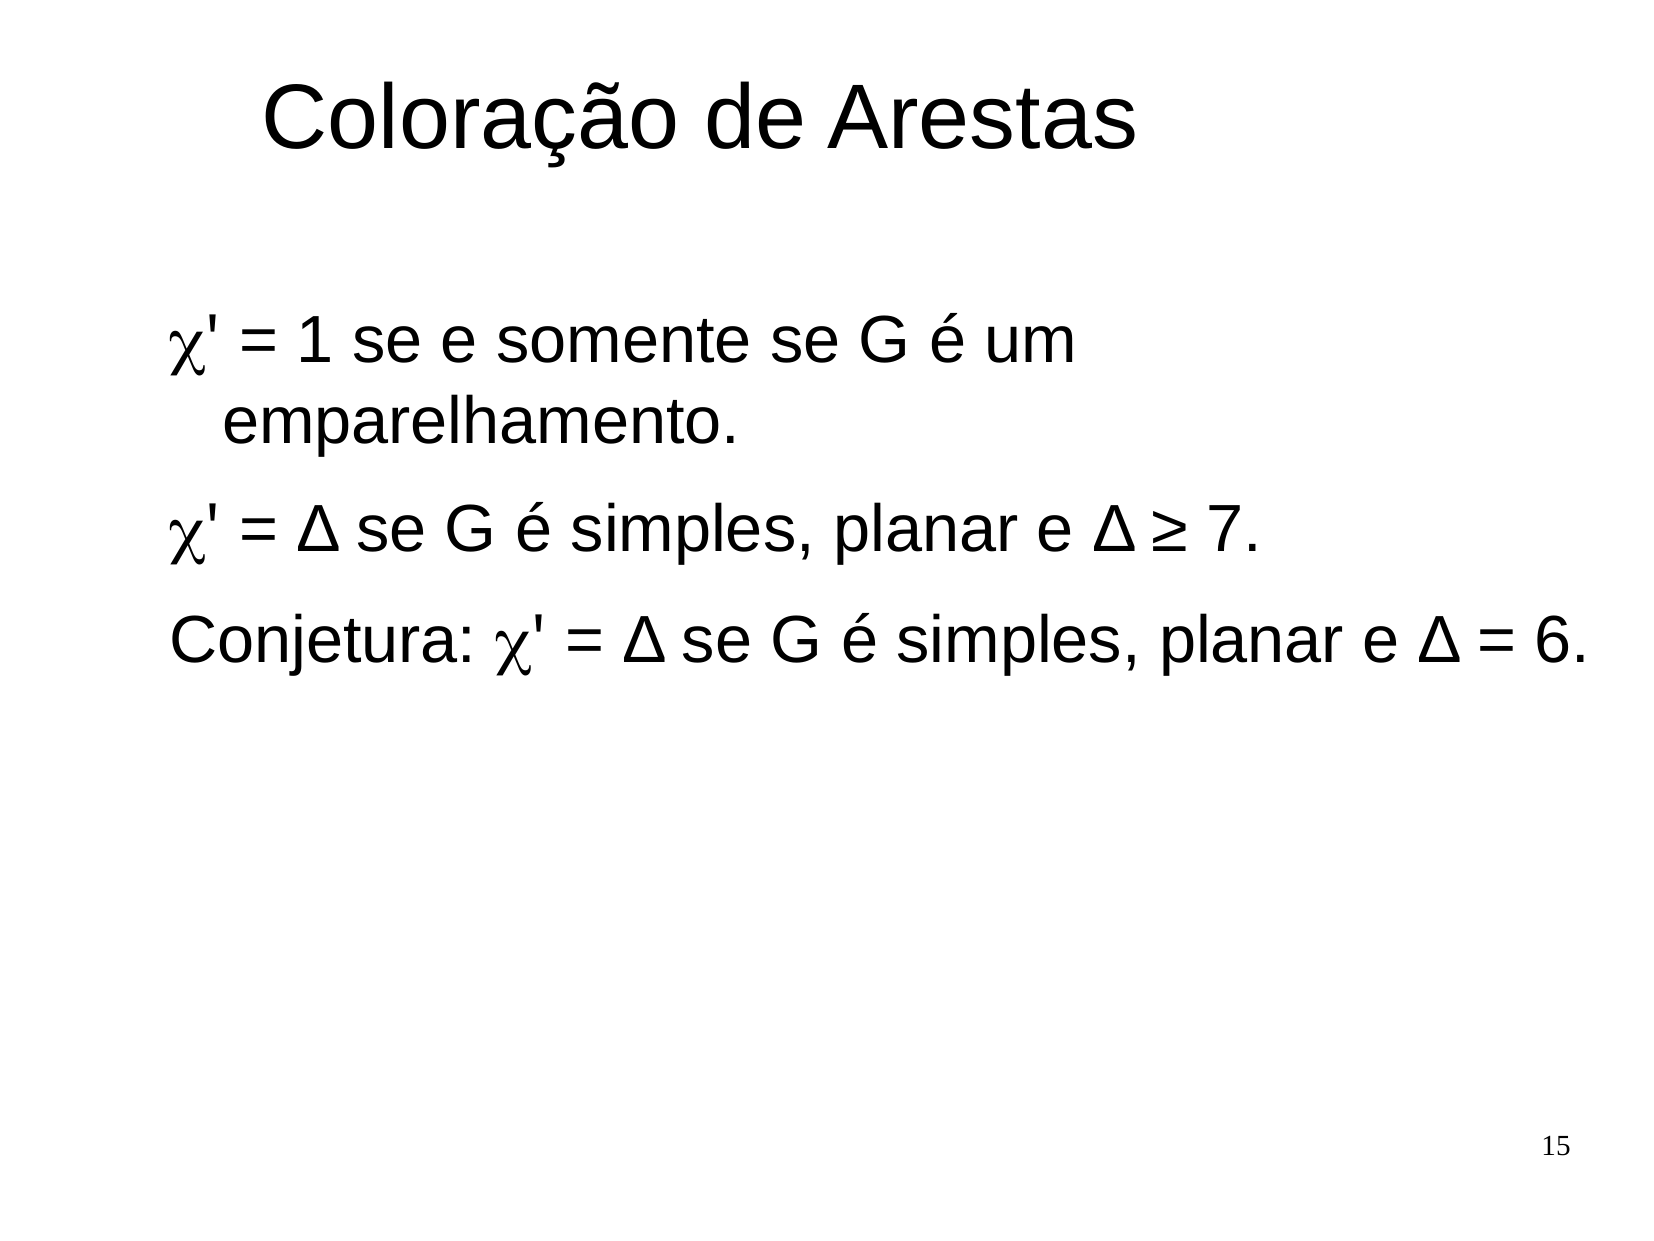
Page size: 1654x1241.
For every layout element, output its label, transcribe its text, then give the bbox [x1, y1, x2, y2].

list ' = 1 se e somente se G é um emparelhamento. ' = Δ se G é simples, planar e Δ ≥ 7. Conjetura: ' = Δ se G é simples, planar e Δ = 6. [151, 289, 1598, 1004]
title Coloração de Arestas [261, 58, 1433, 173]
